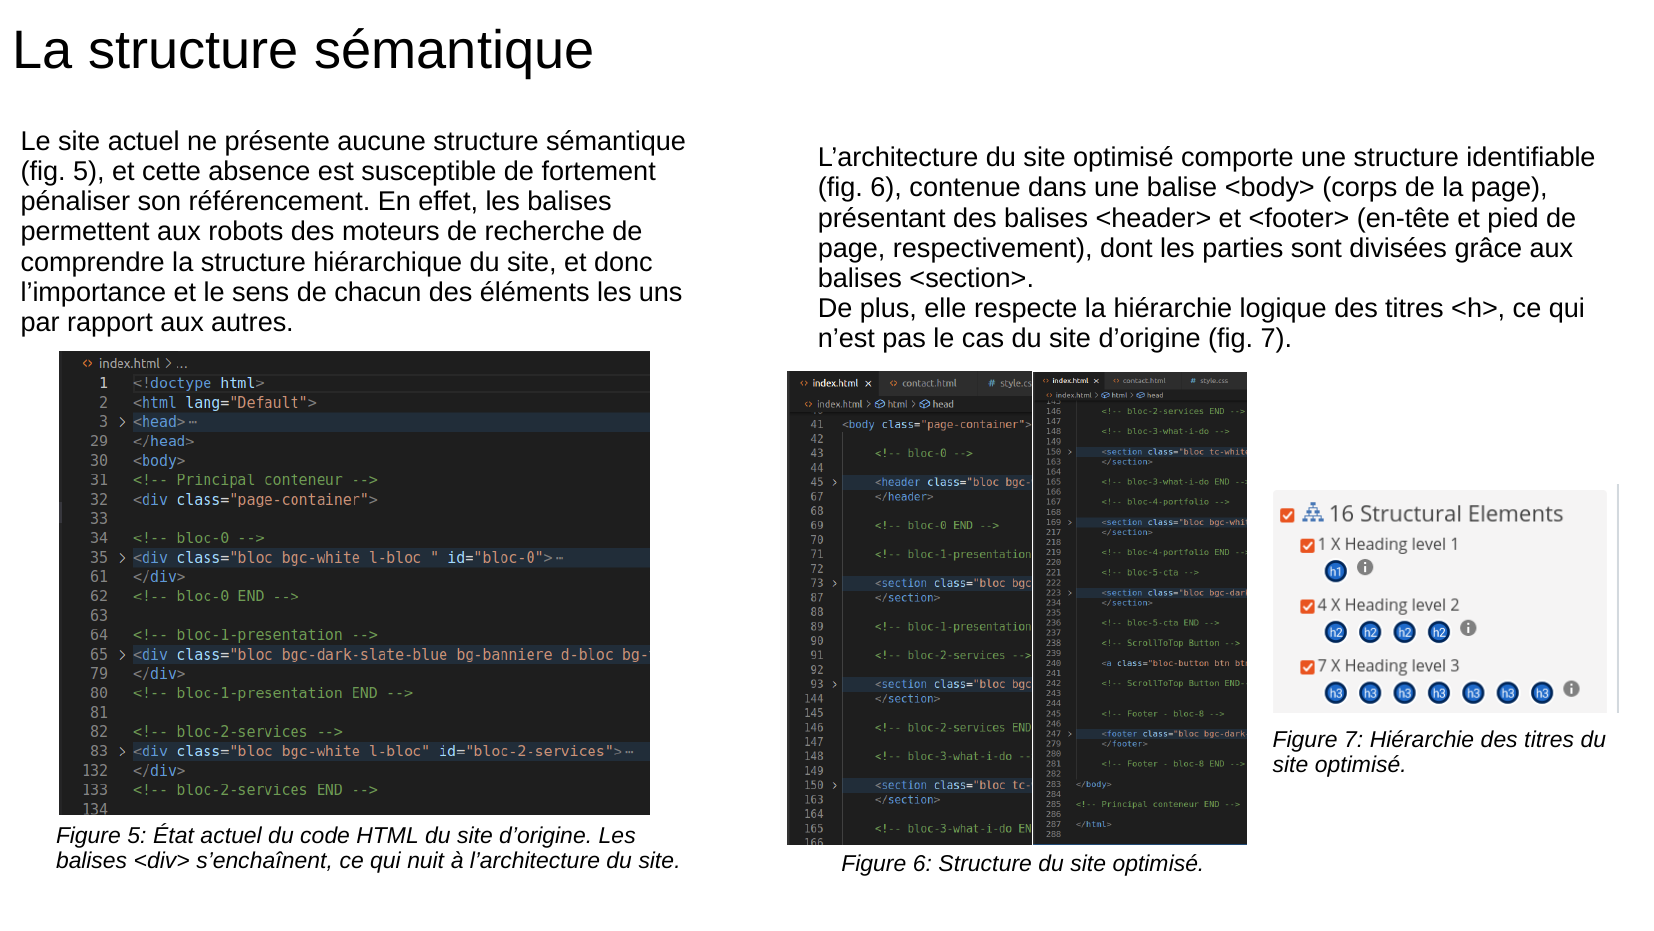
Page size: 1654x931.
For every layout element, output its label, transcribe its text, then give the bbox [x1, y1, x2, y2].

picture [787, 371, 1032, 845]
text_box Le site actuel ne présente aucune structure sémantique (fig. 5), et cette absence est susceptible de fortement pénaliser son référencement. En effet, les balises permettent aux robots des moteurs de recherche de comprendre la structure hiérarchique du site, et donc l’importance et le sens de chacun des éléments les uns par rapport aux autres. [5, 118, 733, 345]
picture [1263, 484, 1619, 713]
text_box Figure 6: Structure du site optimisé. [826, 843, 1247, 884]
text_box L’architecture du site optimisé comporte une structure identifiable (fig. 6), contenue dans une balise <body> (corps de la page), présentant des balises <header> et <footer> (en-tête et pied de page, respectivement), dont les parties sont divisées grâce aux balises <section>. De plus, elle respecte la hiérarchie logique des titres <h>, ce qui n’est pas le cas du site d’origine (fig. 7). [803, 134, 1613, 362]
text_box Figure 5: État actuel du code HTML du site d’origine. Les balises <div> s’enchaînent, ce qui nuit à l’architecture du site. [41, 814, 709, 881]
text_box Figure 7: Hiérarchie des titres du site optimisé. [1257, 719, 1630, 790]
picture [1033, 372, 1247, 843]
picture [59, 351, 650, 814]
title La structure sémantique [5, 0, 603, 111]
